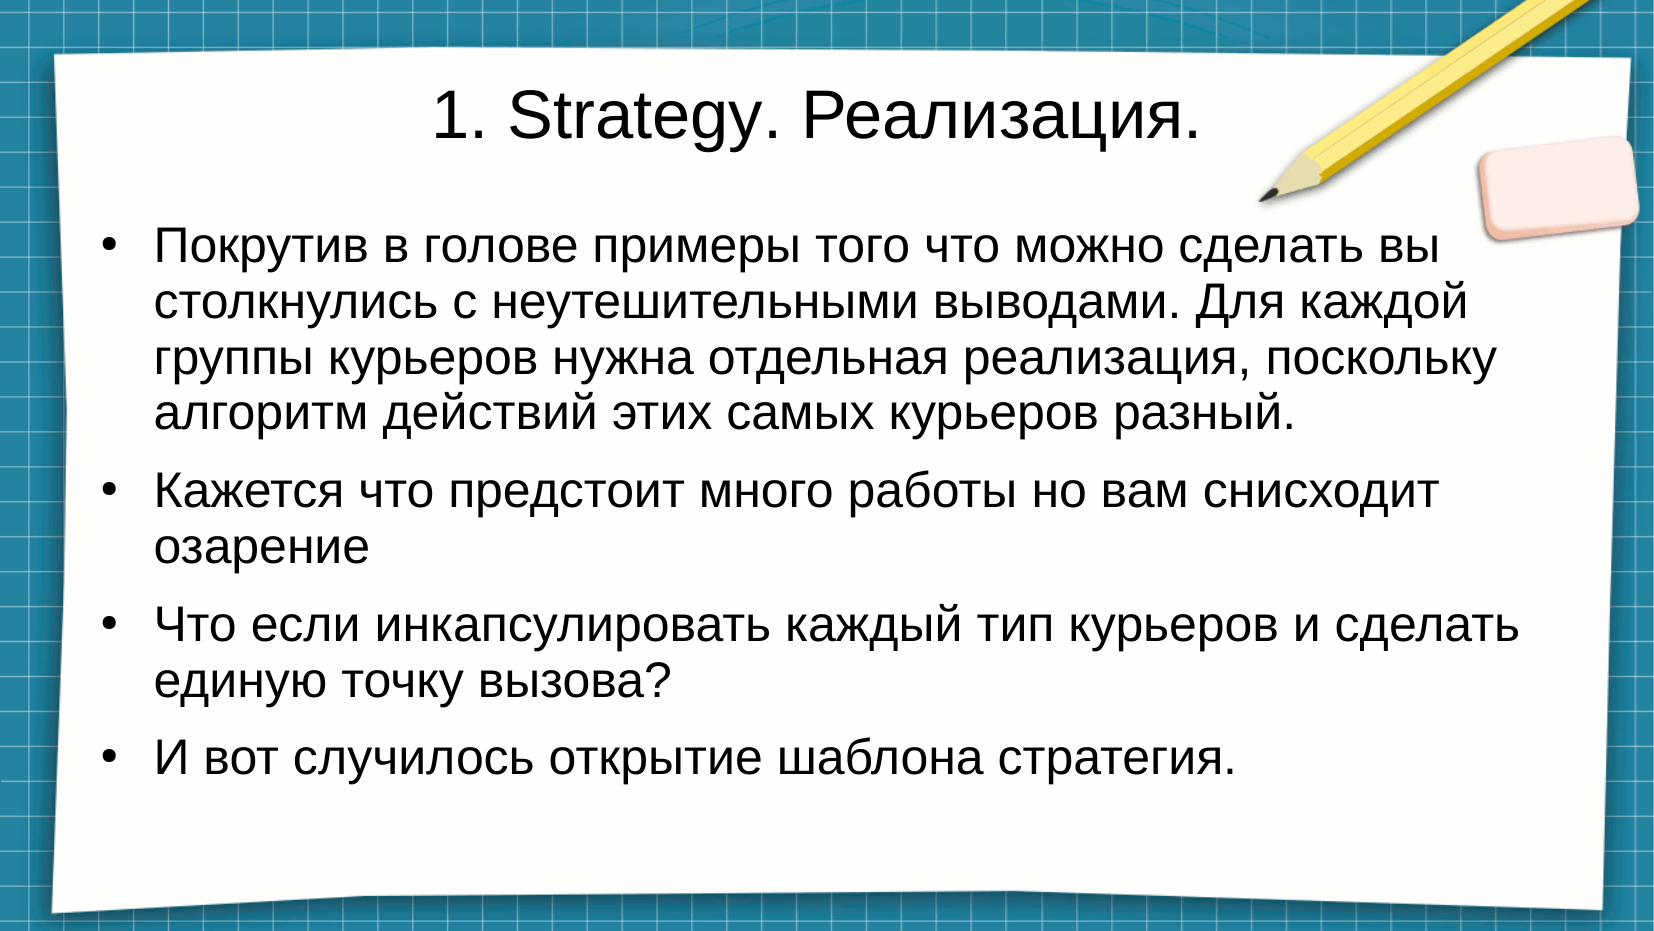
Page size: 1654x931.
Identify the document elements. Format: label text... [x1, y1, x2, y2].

picture [0, 0, 1654, 931]
list Покрутив в голове примеры того что можно сделать вы столкнулись с неутешительными выводами. Для каждой группы курьеров нужна отдельная реализация, поскольку алгоритм действий этих самых курьеров разный. Кажется что предстоит много работы но вам снисходит озарение Что если инкапсулировать каждый тип курьеров и сделать единую точку вызова? И вот случилось открытие шаблона стратегия. [82, 217, 1571, 827]
title 1. Strategy. Реализация. [82, 37, 1571, 193]
